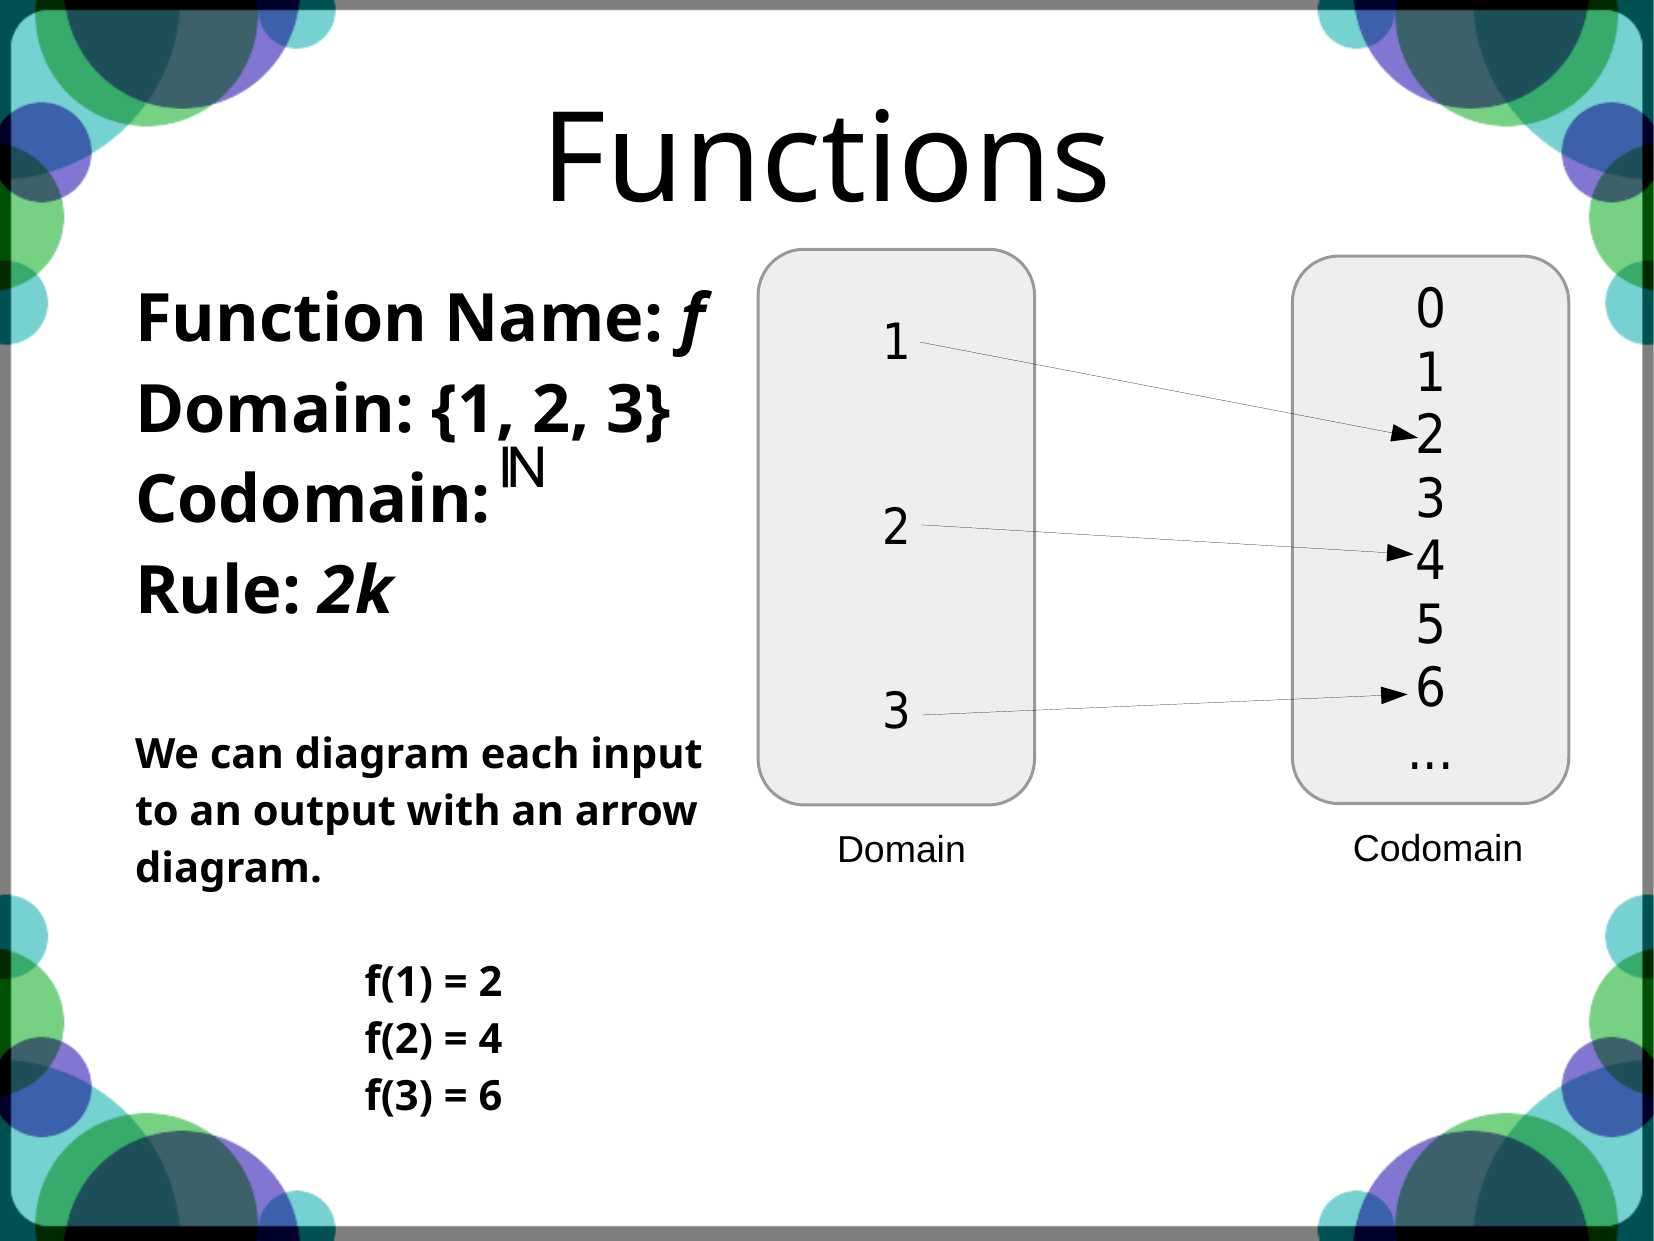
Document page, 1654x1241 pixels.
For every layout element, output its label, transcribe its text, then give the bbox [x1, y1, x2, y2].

text_box 0 1 2 3 4 5 6 ... [1292, 256, 1569, 804]
text_box Function Name: f Domain: {1, 2, 3} Codomain: Rule: 2k We can diagram each input to an output with an arrow diagram. f(1) = 2 f(2) = 4 f(3) = 6 [135, 270, 733, 973]
chart [485, 432, 562, 505]
text_box Codomain [1264, 819, 1612, 877]
title Functions [82, 49, 1571, 257]
text_box 1 2 3 [758, 249, 1035, 805]
text_box Domain [728, 821, 1075, 878]
picture [0, 0, 1654, 1241]
